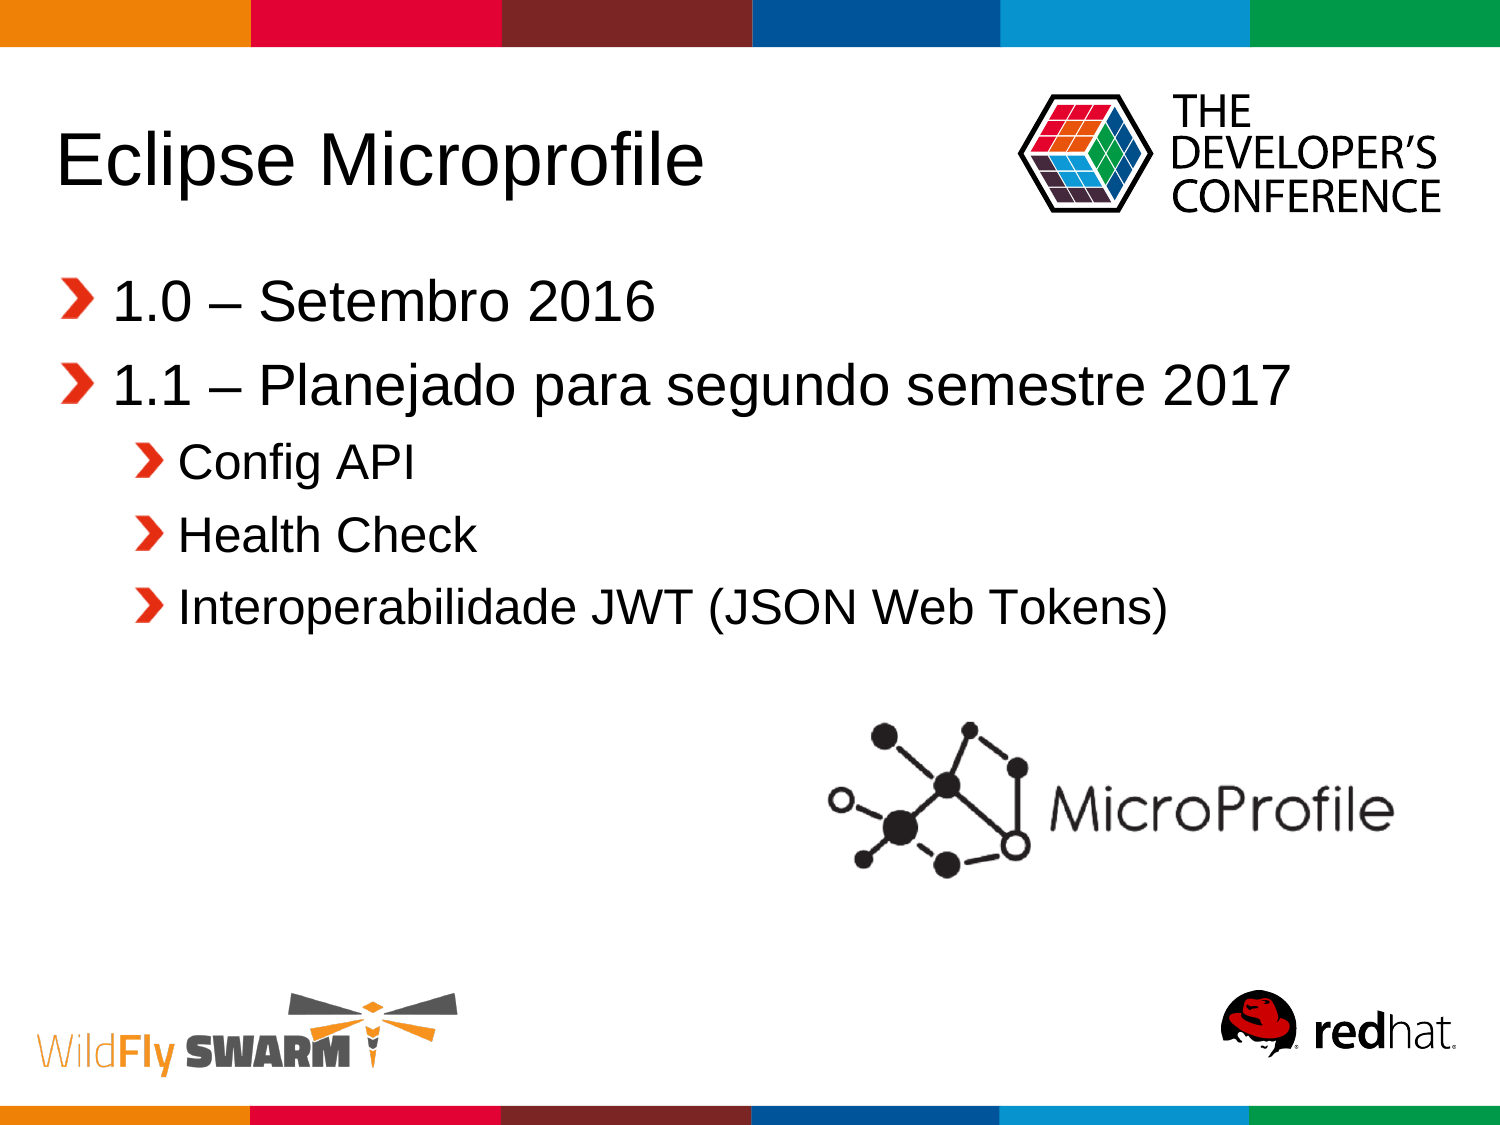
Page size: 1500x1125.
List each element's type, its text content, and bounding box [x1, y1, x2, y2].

title Eclipse Microprofile [41, 79, 975, 232]
picture [825, 704, 1411, 911]
picture [1221, 1000, 1456, 1066]
picture [28, 974, 466, 1095]
list 1.0 – Setembro 2016 1.1 – Planejado para segundo semestre 2017 Config API Health Check Interoperabilidade JWT (JSON Web Tokens) [41, 255, 1459, 1000]
